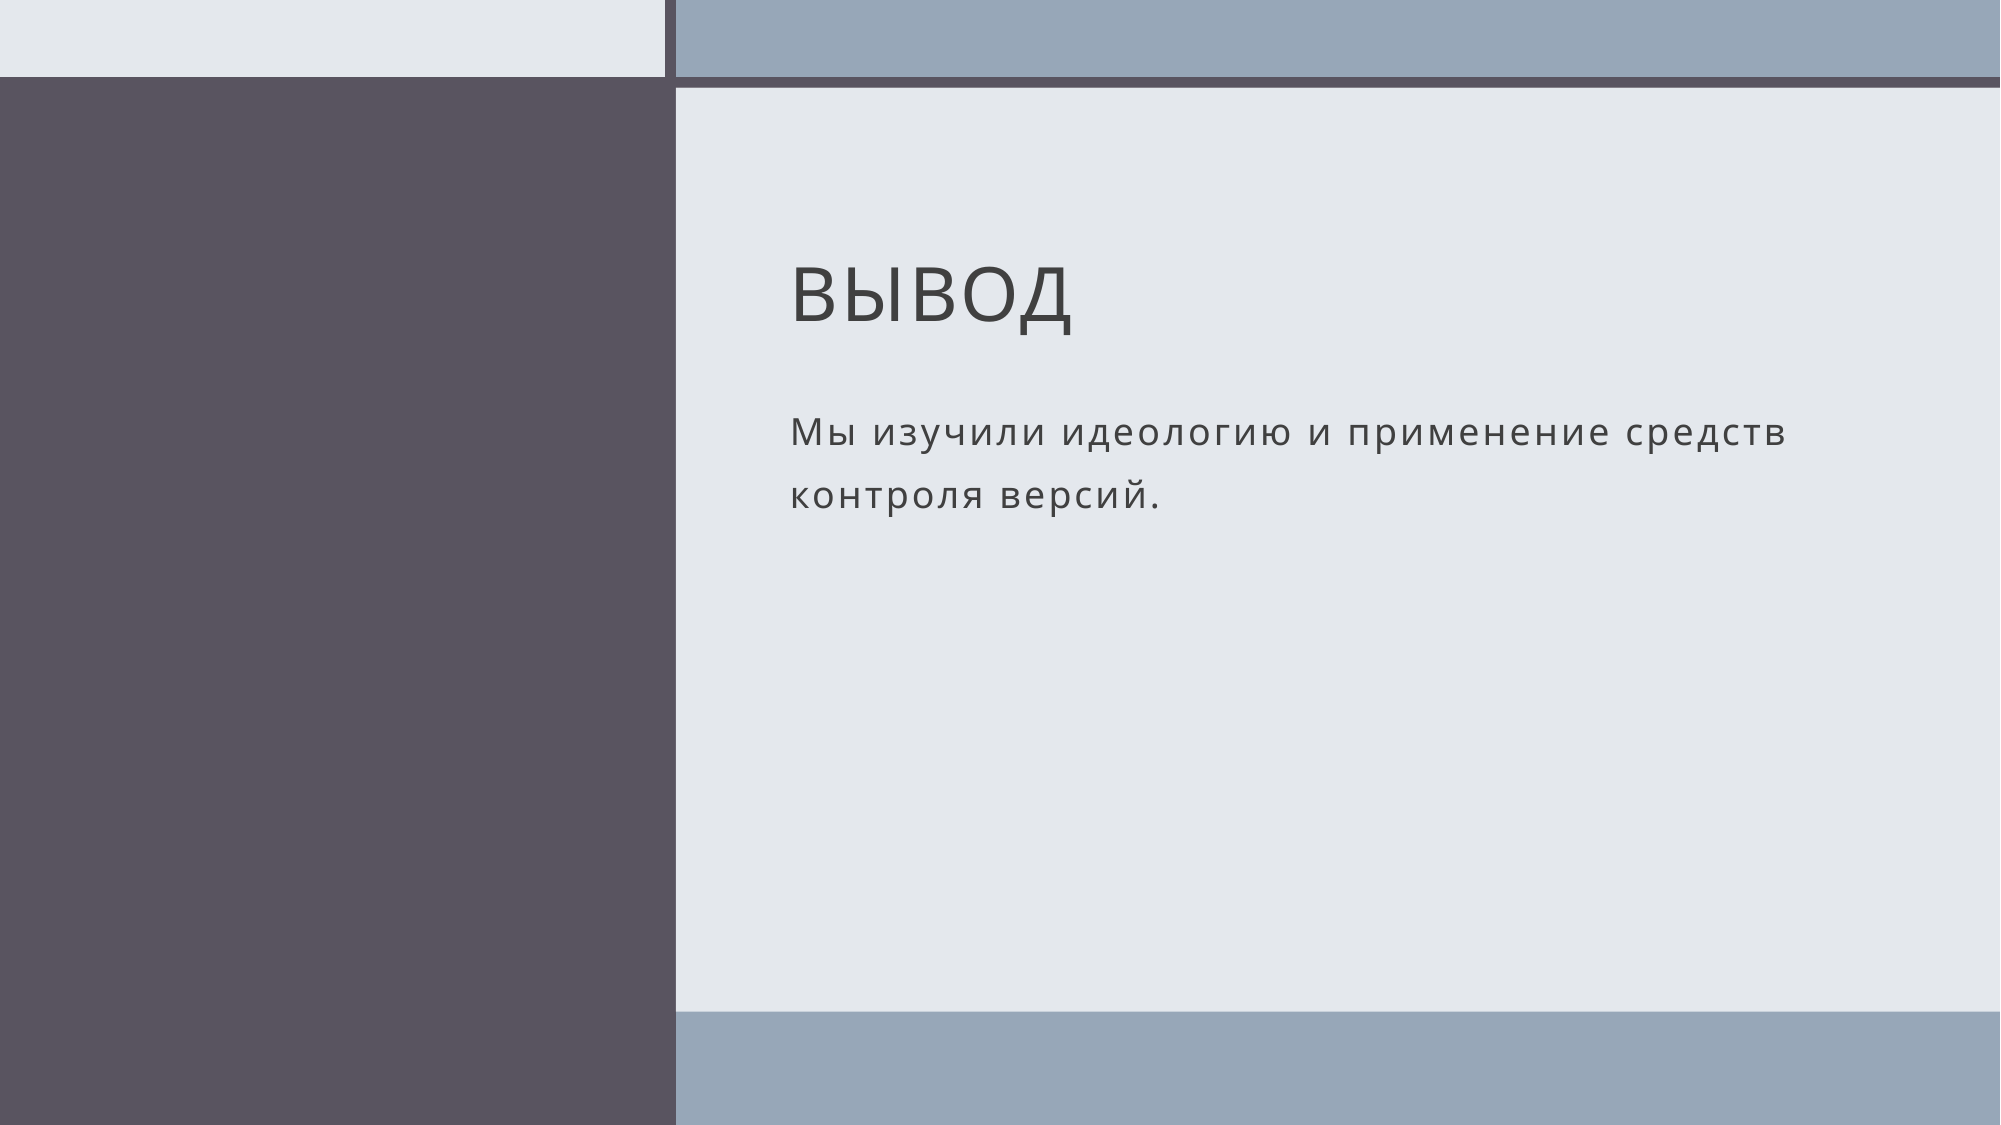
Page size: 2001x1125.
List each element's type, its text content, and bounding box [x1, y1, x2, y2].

text_box [0, 0, 2000, 1125]
list Мы изучили идеологию и применение средств контроля версий. [771, 372, 1860, 948]
title ВЫВОД [771, 173, 1880, 363]
